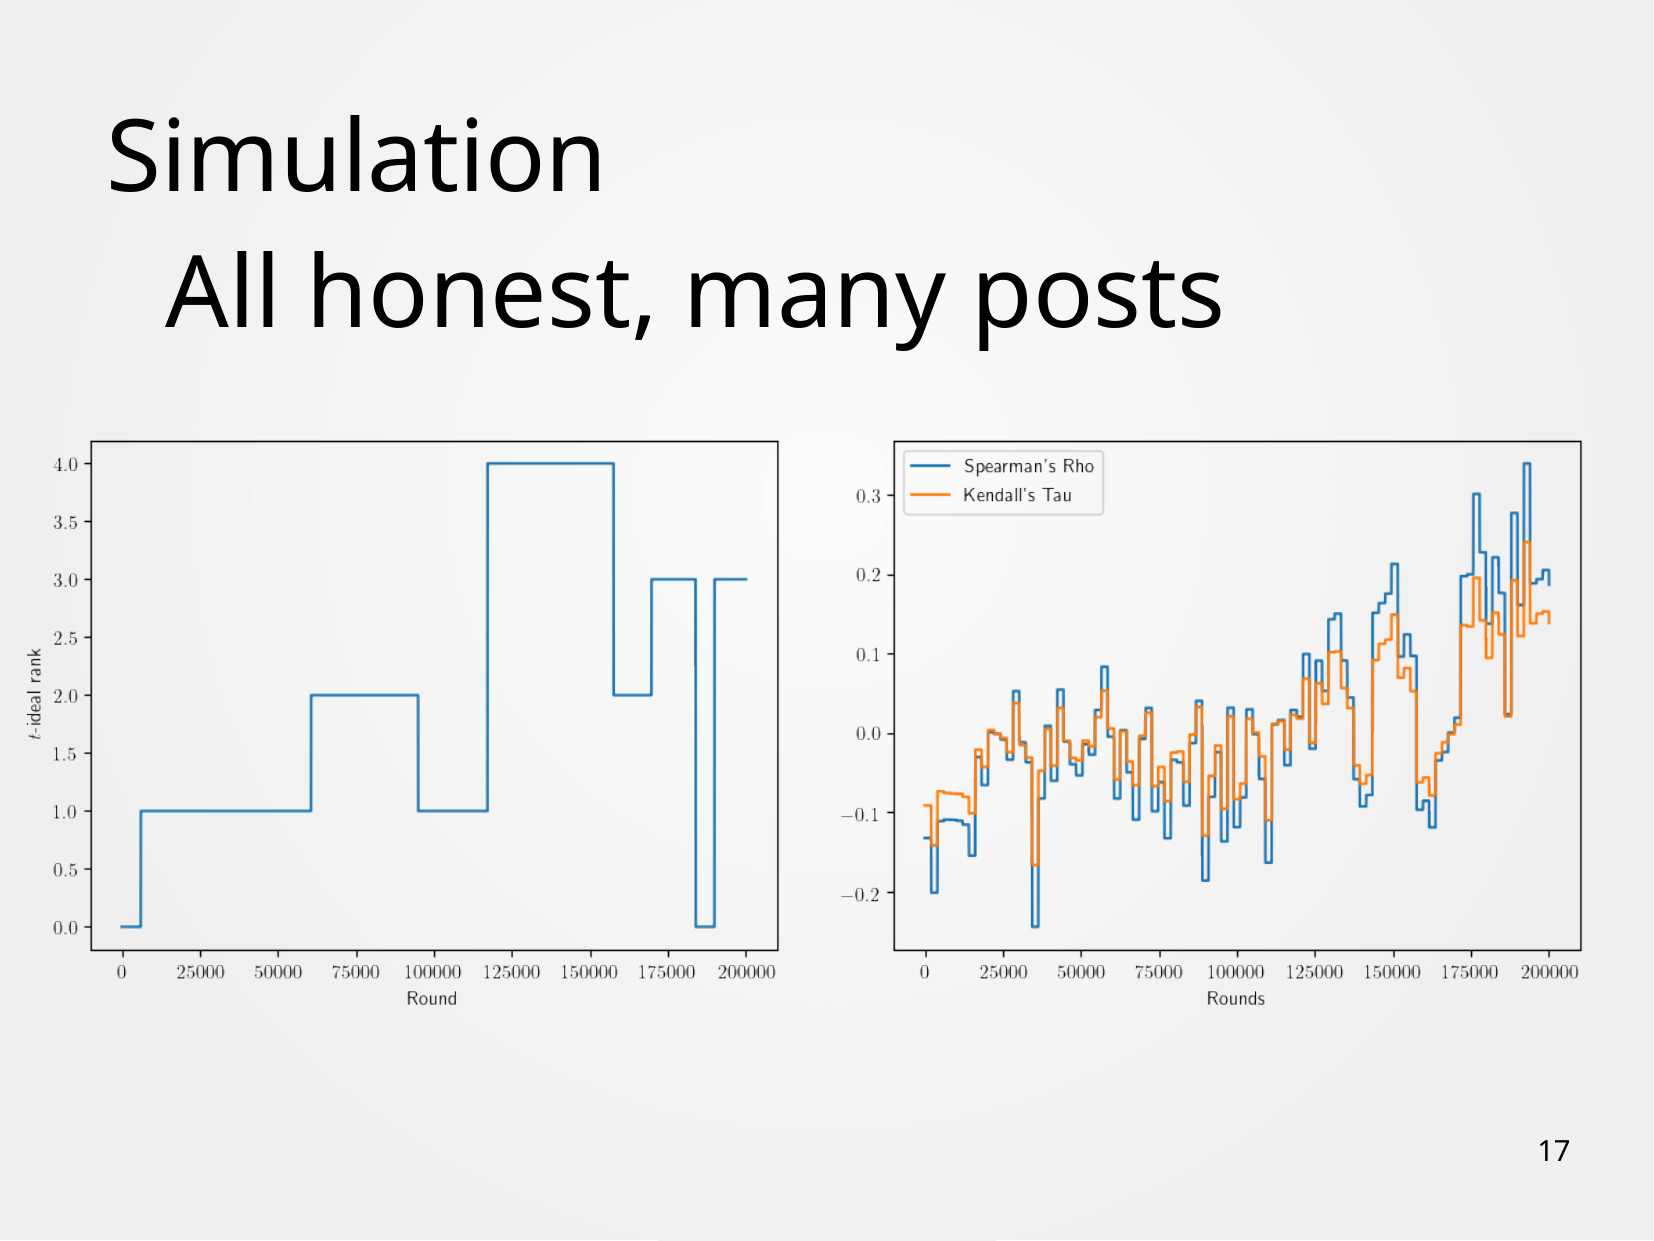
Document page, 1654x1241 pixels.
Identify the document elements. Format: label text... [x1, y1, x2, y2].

picture [0, 361, 1654, 1023]
title Simulation All honest, many posts [106, 124, 1586, 358]
